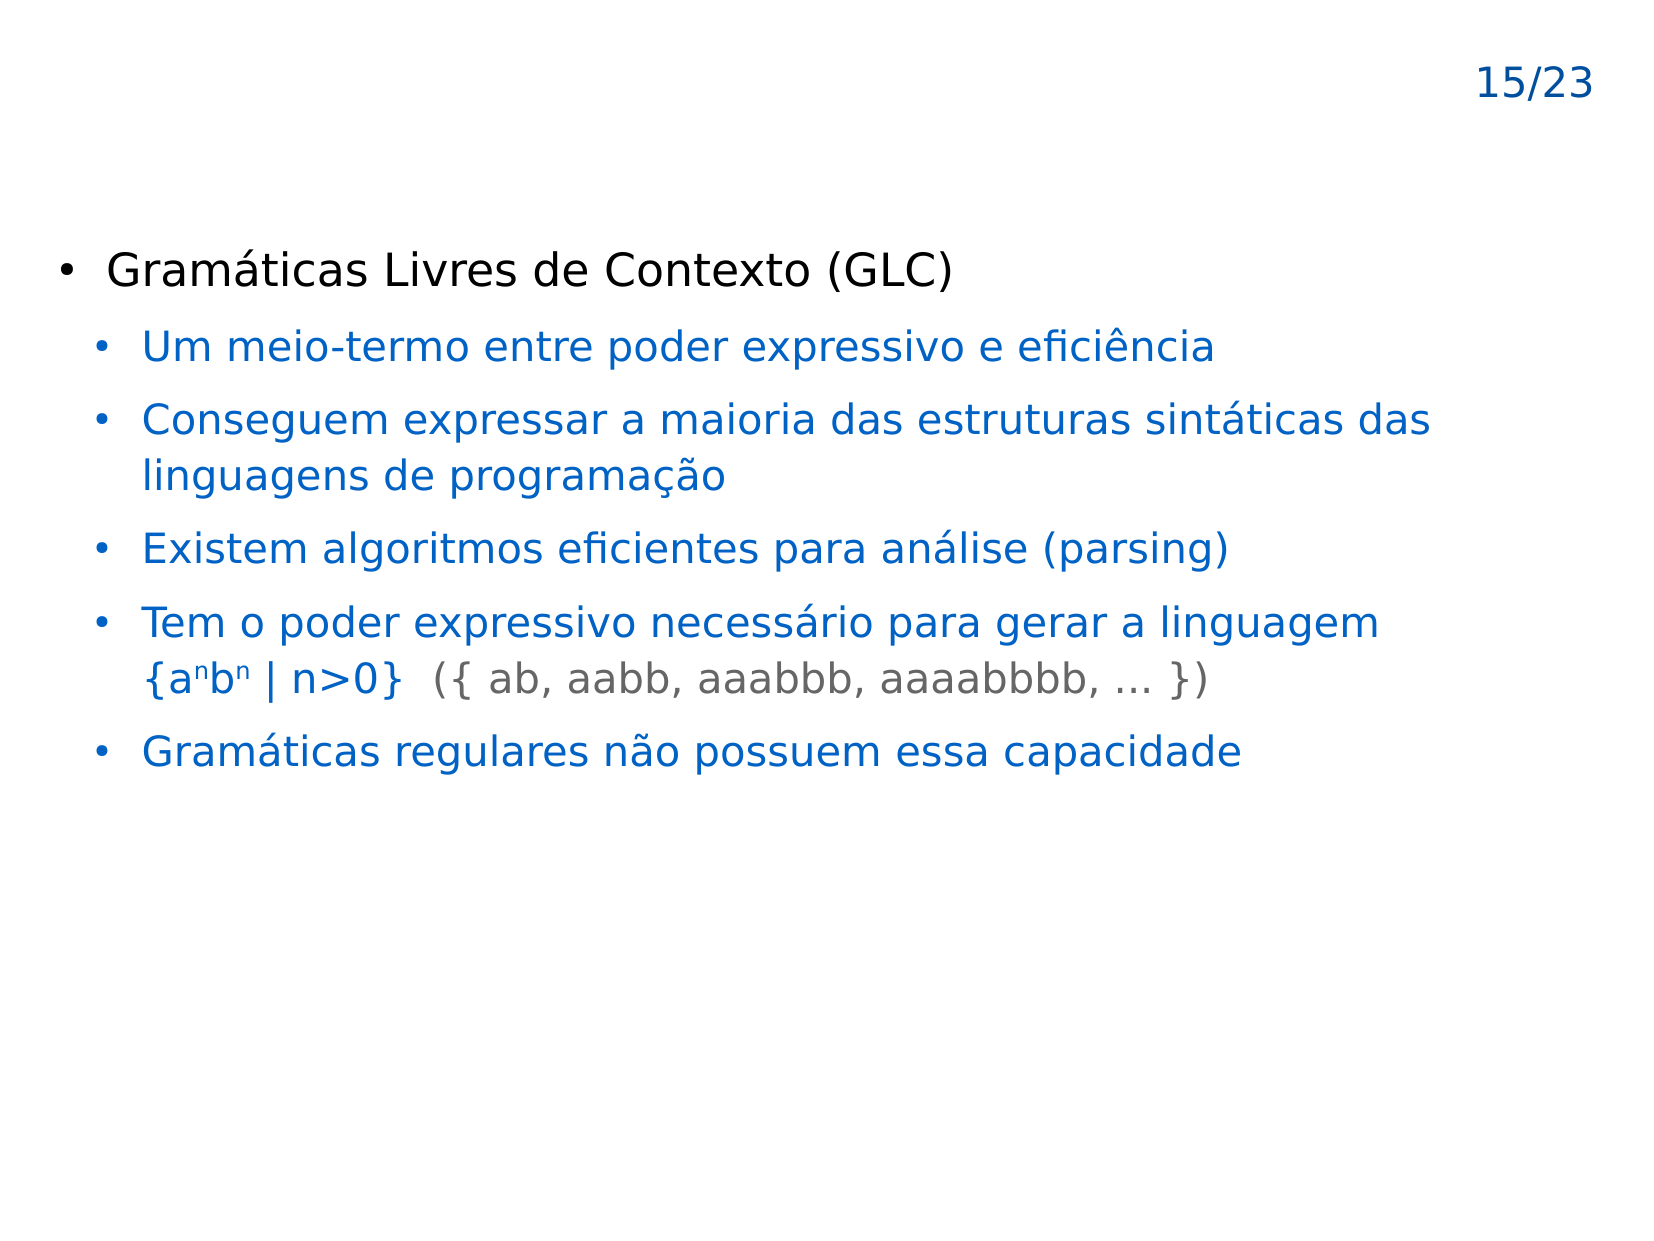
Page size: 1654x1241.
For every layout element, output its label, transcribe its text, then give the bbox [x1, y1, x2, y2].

list Gramáticas Livres de Contexto (GLC) Um meio-termo entre poder expressivo e eficiência Conseguem expressar a maioria das estruturas sintáticas das linguagens de programação Existem algoritmos eficientes para análise (parsing) Tem o poder expressivo necessário para gerar a linguagem {anbn | n>0} ({ ab, aabb, aaabbb, aaaabbbb, ... }) Gramáticas regulares não possuem essa capacidade [59, 236, 1595, 1211]
